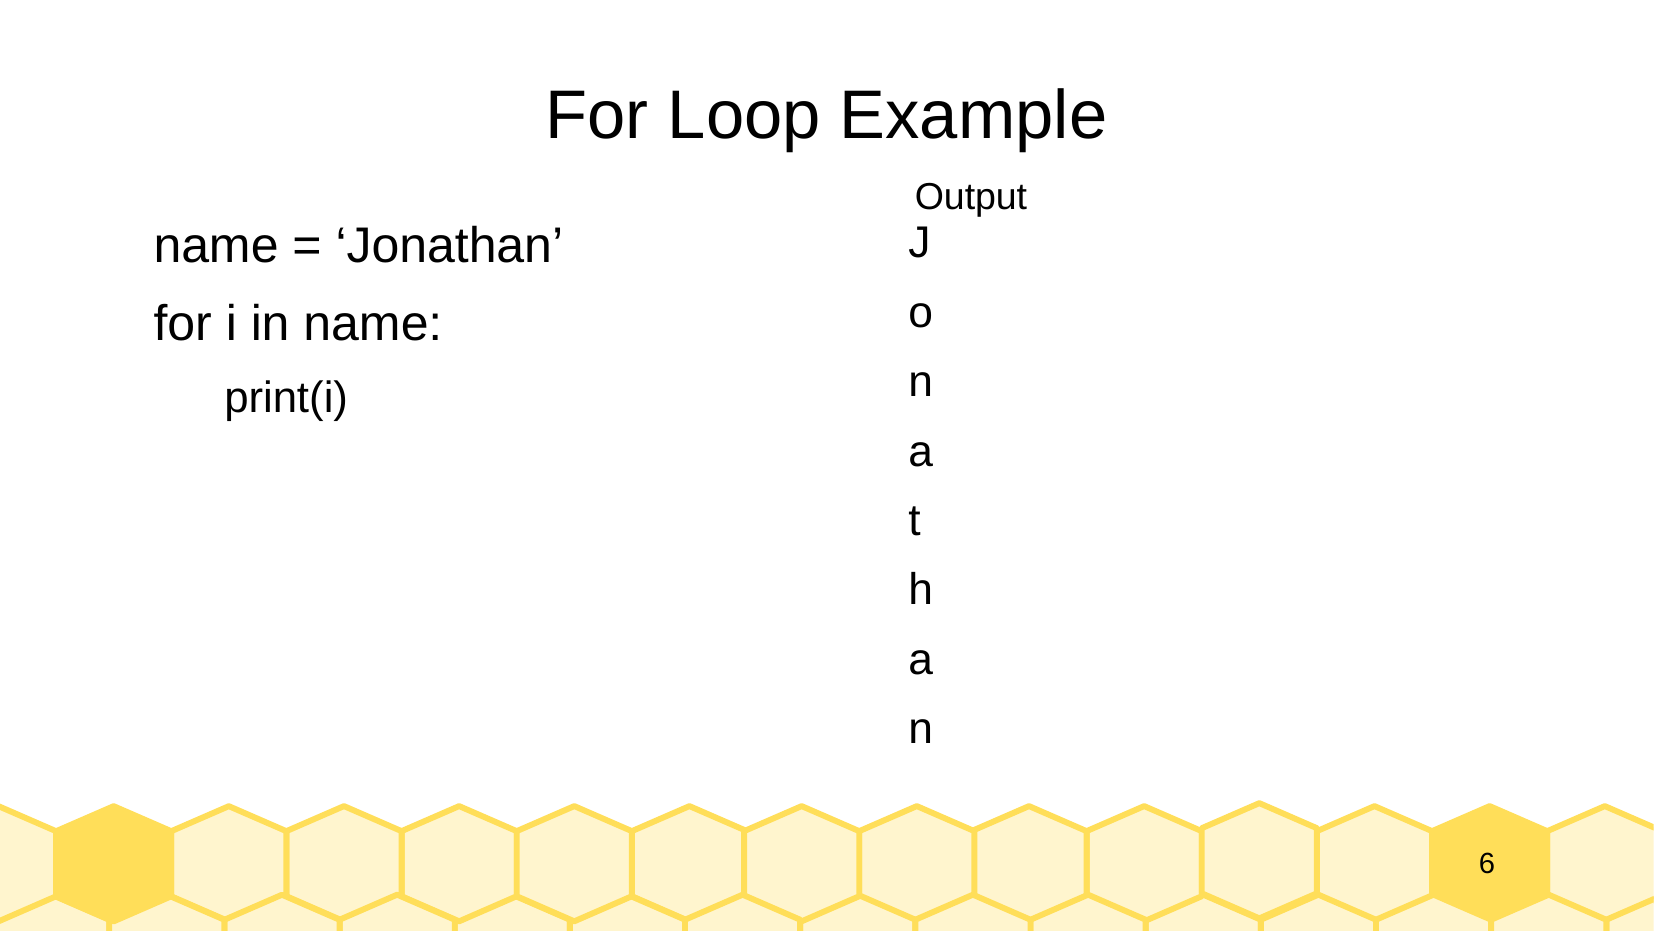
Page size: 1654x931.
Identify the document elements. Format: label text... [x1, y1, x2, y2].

list J o n a t h a n [845, 217, 1572, 758]
list name = ‘Jonathan’ for i in name: print(i) [82, 217, 809, 758]
text_box Output [900, 168, 1088, 226]
title For Loop Example [82, 37, 1571, 193]
